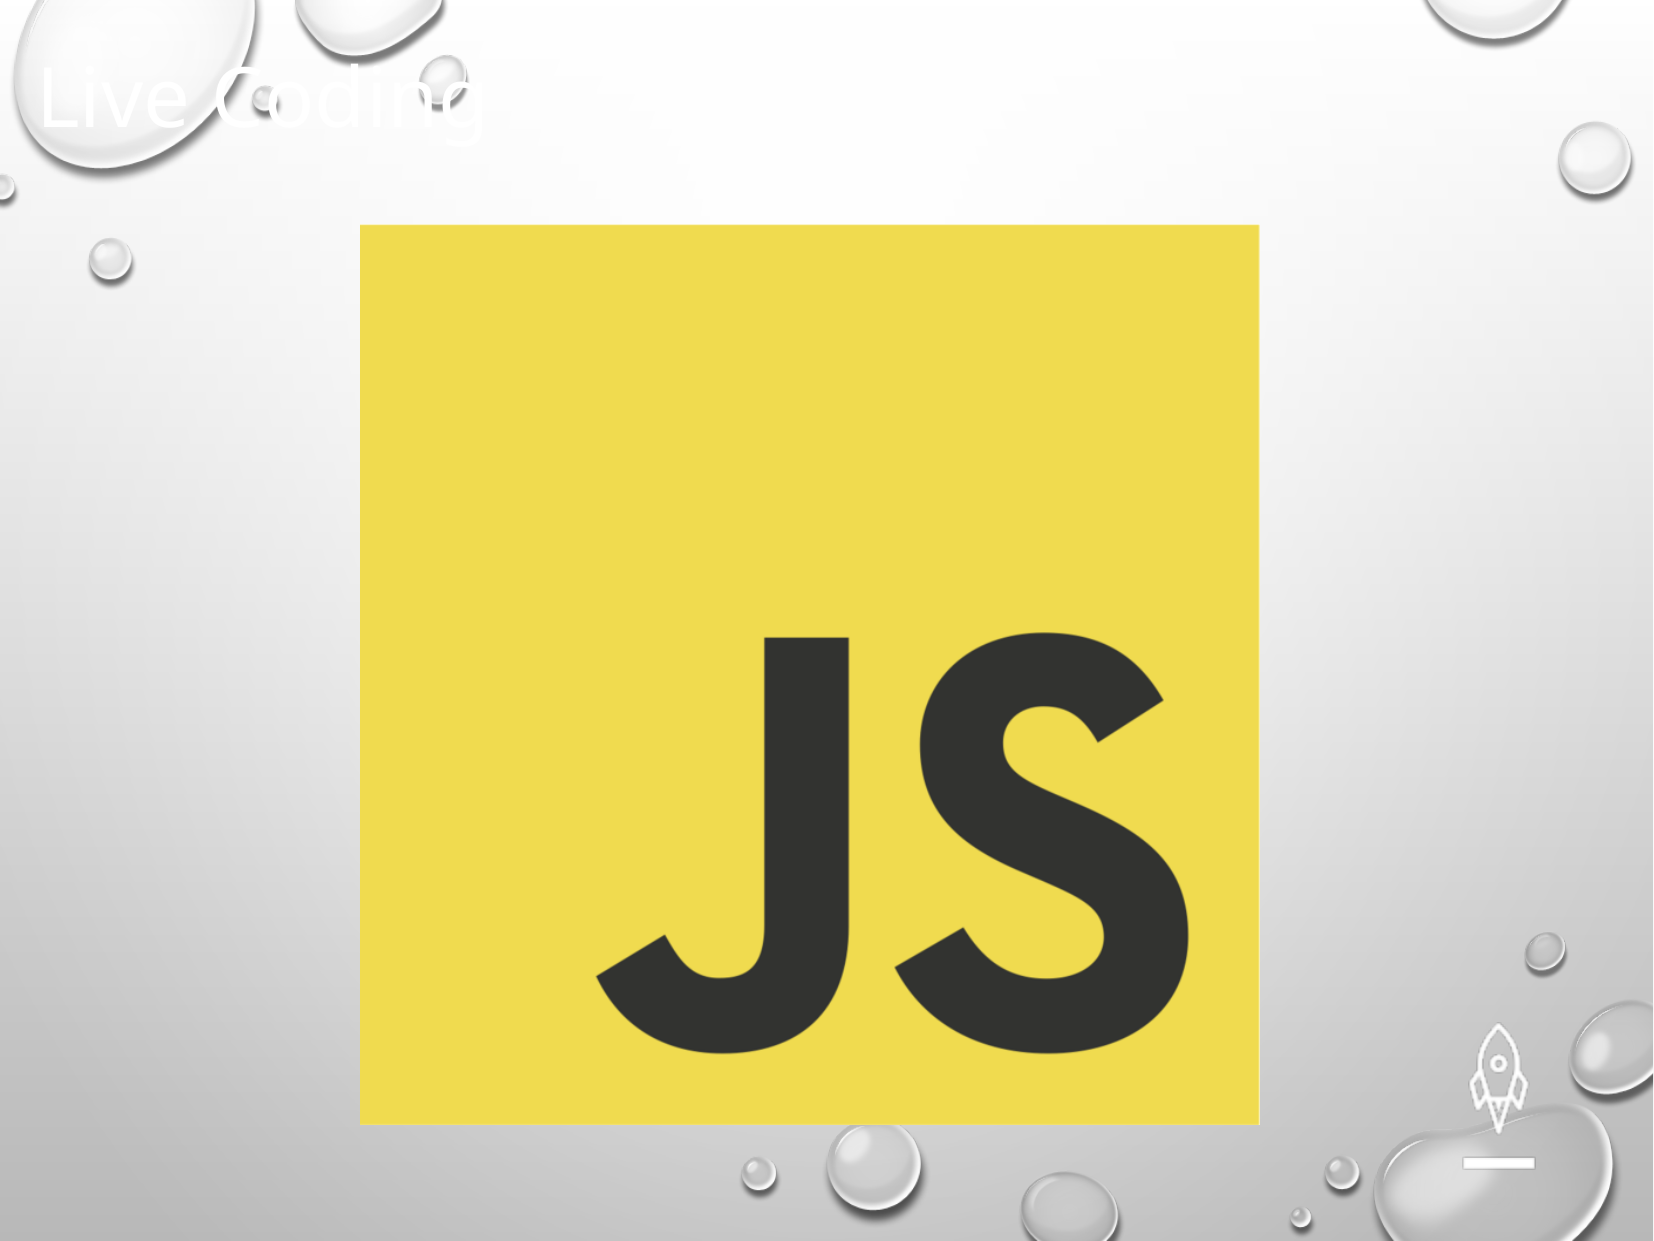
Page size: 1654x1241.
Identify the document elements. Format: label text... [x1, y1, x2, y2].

picture [360, 225, 1260, 1125]
text_box Live Coding [19, 17, 1599, 174]
picture [1379, 975, 1620, 1216]
